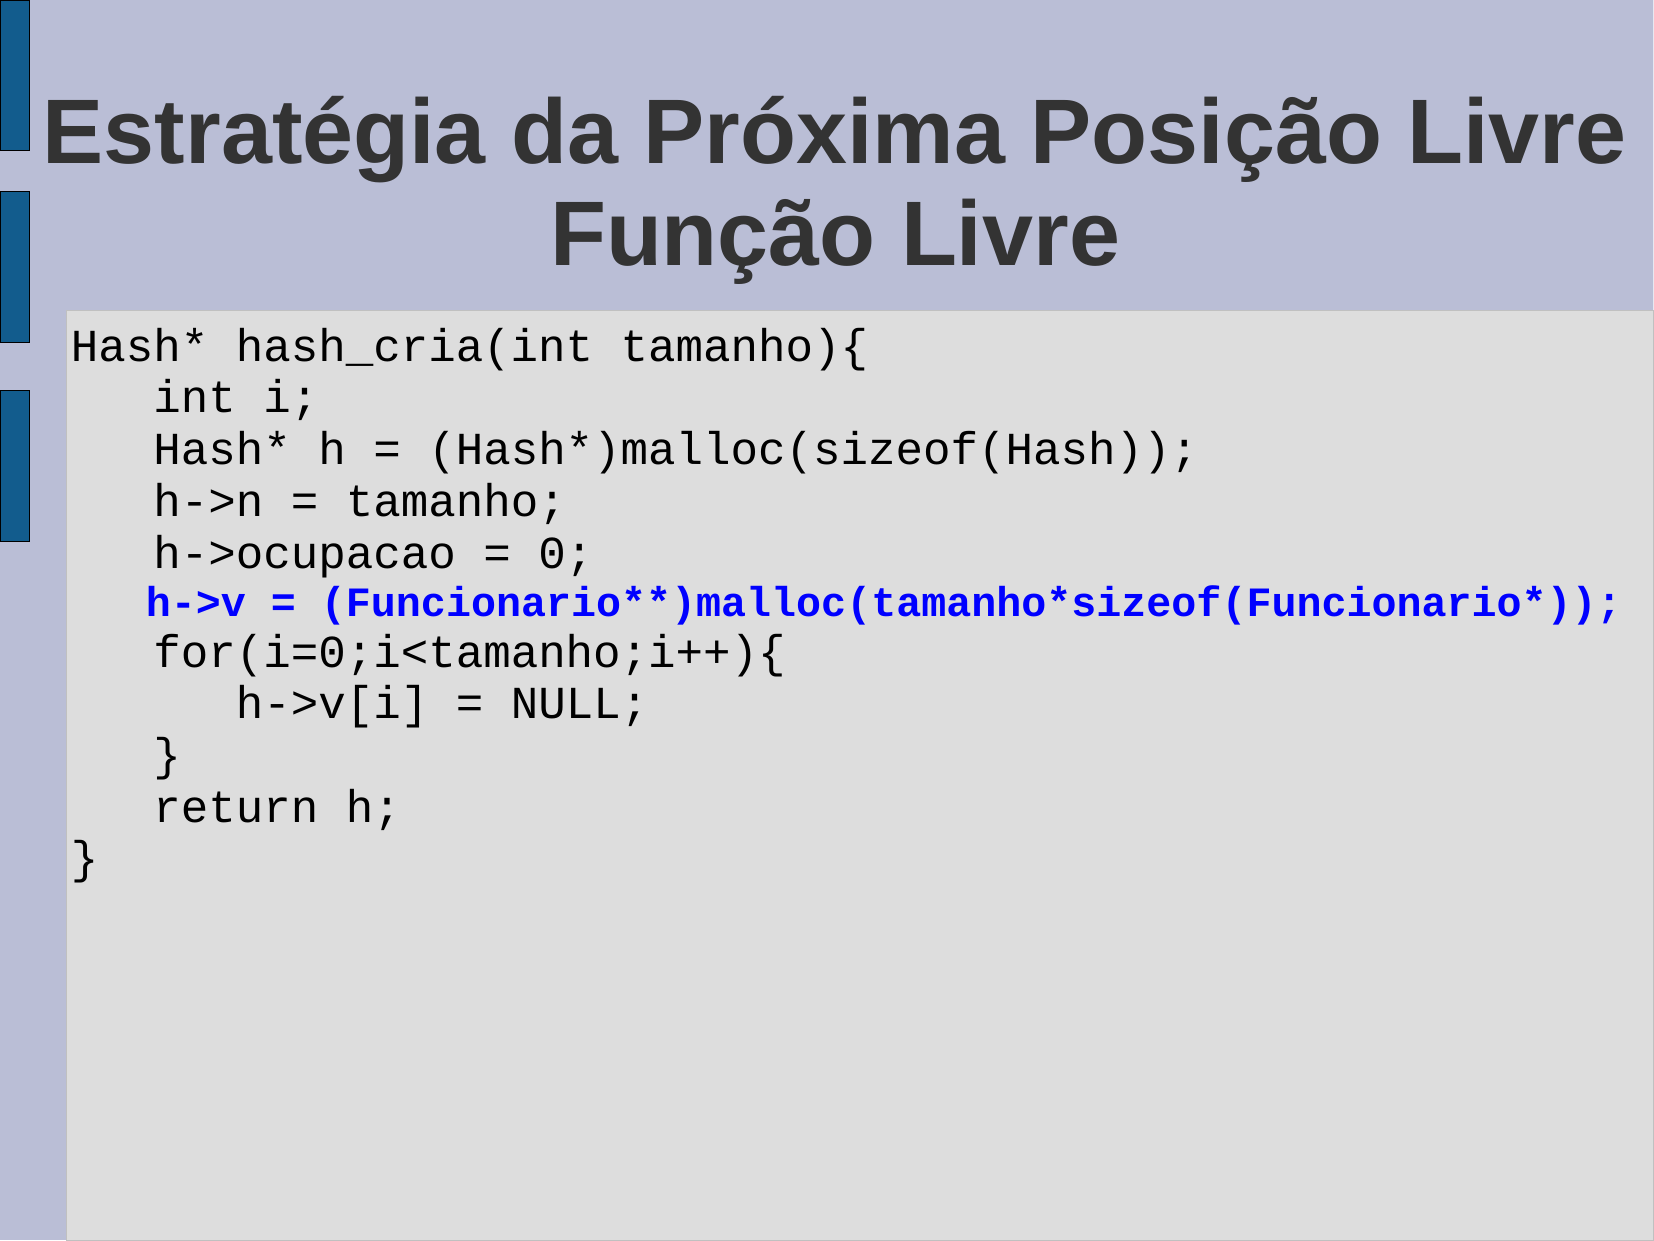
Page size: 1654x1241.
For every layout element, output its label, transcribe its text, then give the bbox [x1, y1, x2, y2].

title Estratégia da Próxima Posição Livre Função Livre [23, 79, 1648, 287]
list Hash* hash_cria(int tamanho){ int i; Hash* h = (Hash*)malloc(sizeof(Hash)); h->n = tamanho; h->ocupacao = 0; h->v = (Funcionario**)malloc(tamanho*sizeof(Funcionario*)); for(i=0;i<tamanho;i++){ h->v[i] = NULL; } return h; } [70, 323, 1636, 965]
